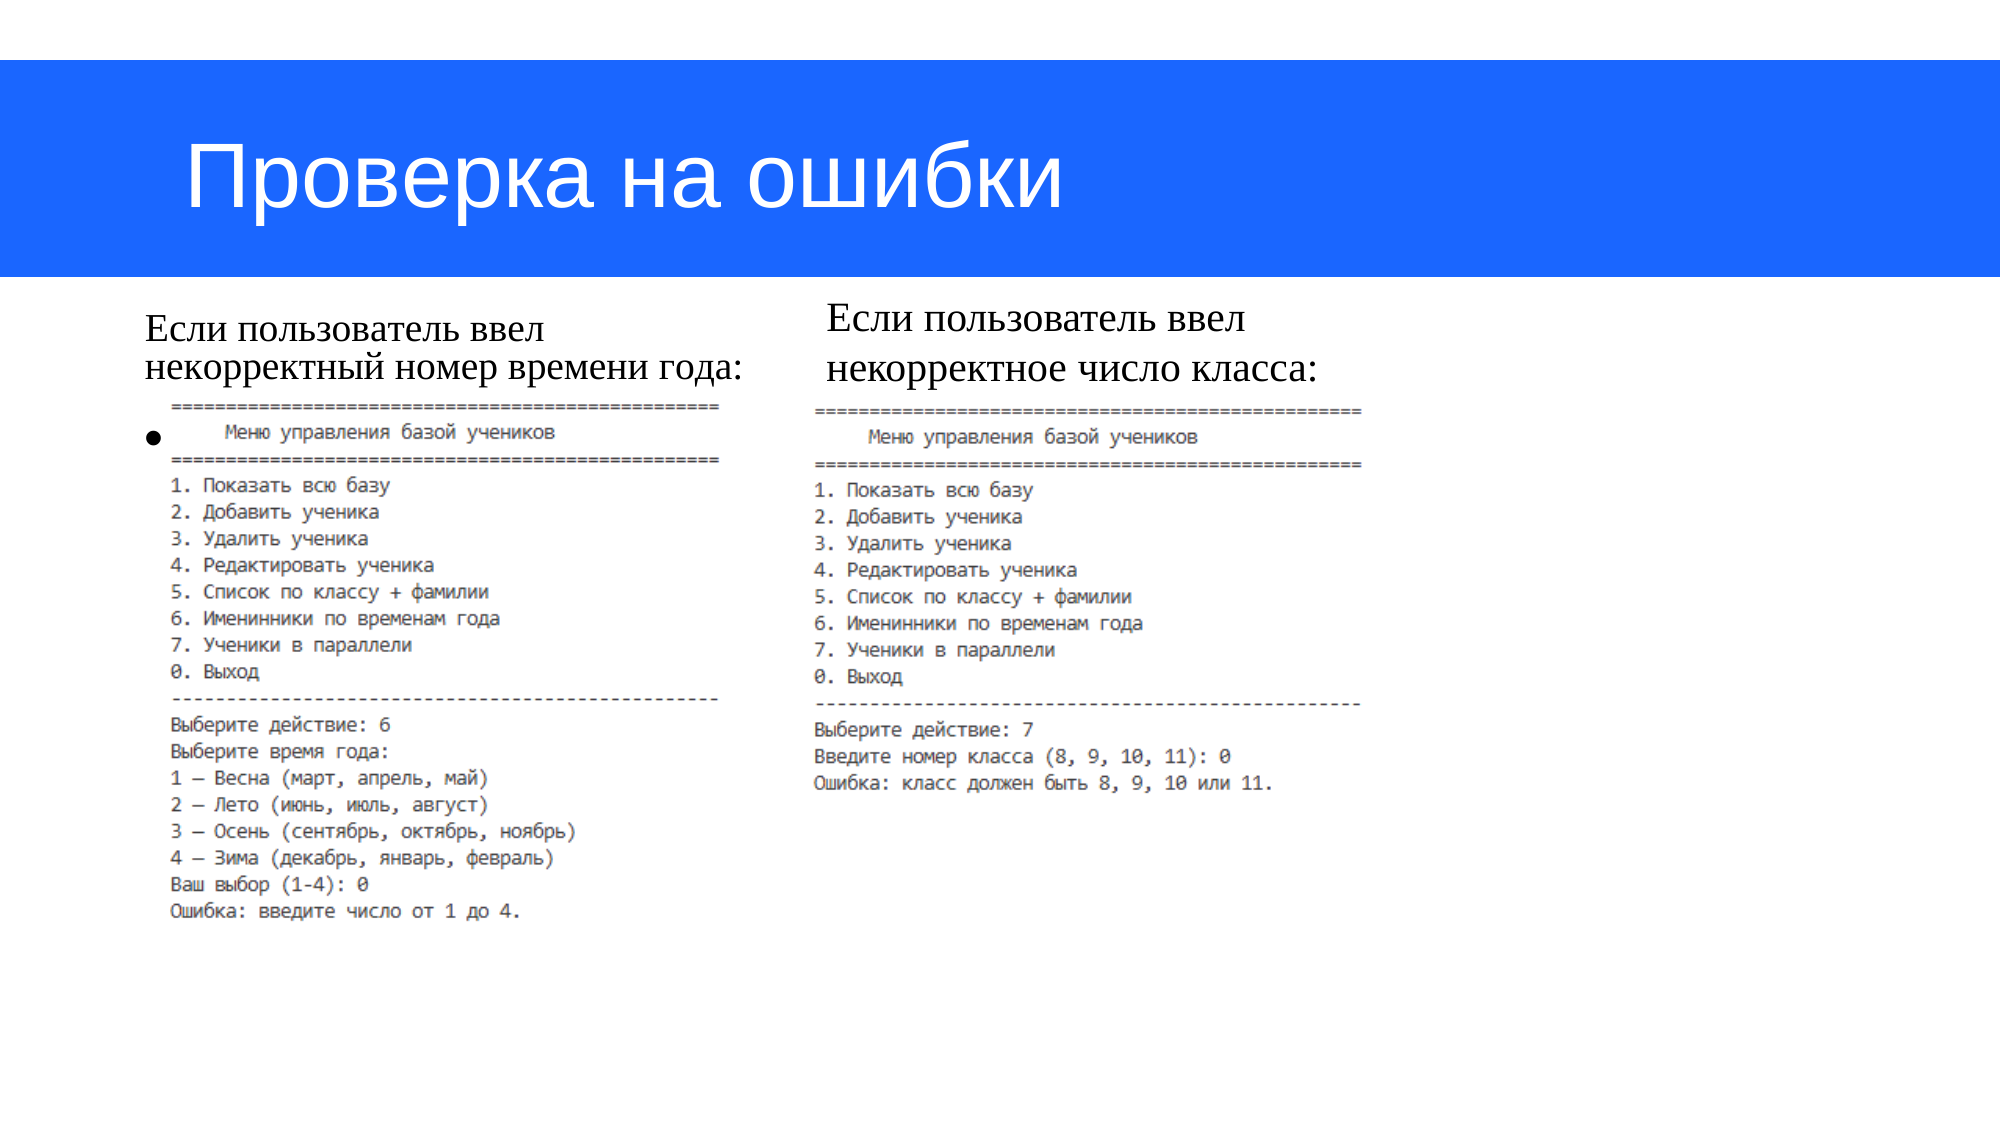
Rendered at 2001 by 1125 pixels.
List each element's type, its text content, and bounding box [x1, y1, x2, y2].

picture [811, 400, 1371, 801]
picture [169, 400, 727, 929]
title Проверка на ошибки [169, 108, 2000, 349]
list Если пользователь ввел некорректный номер времени года: [137, 303, 774, 401]
text_box Если пользователь ввел некорректное число класса: [811, 282, 1423, 445]
